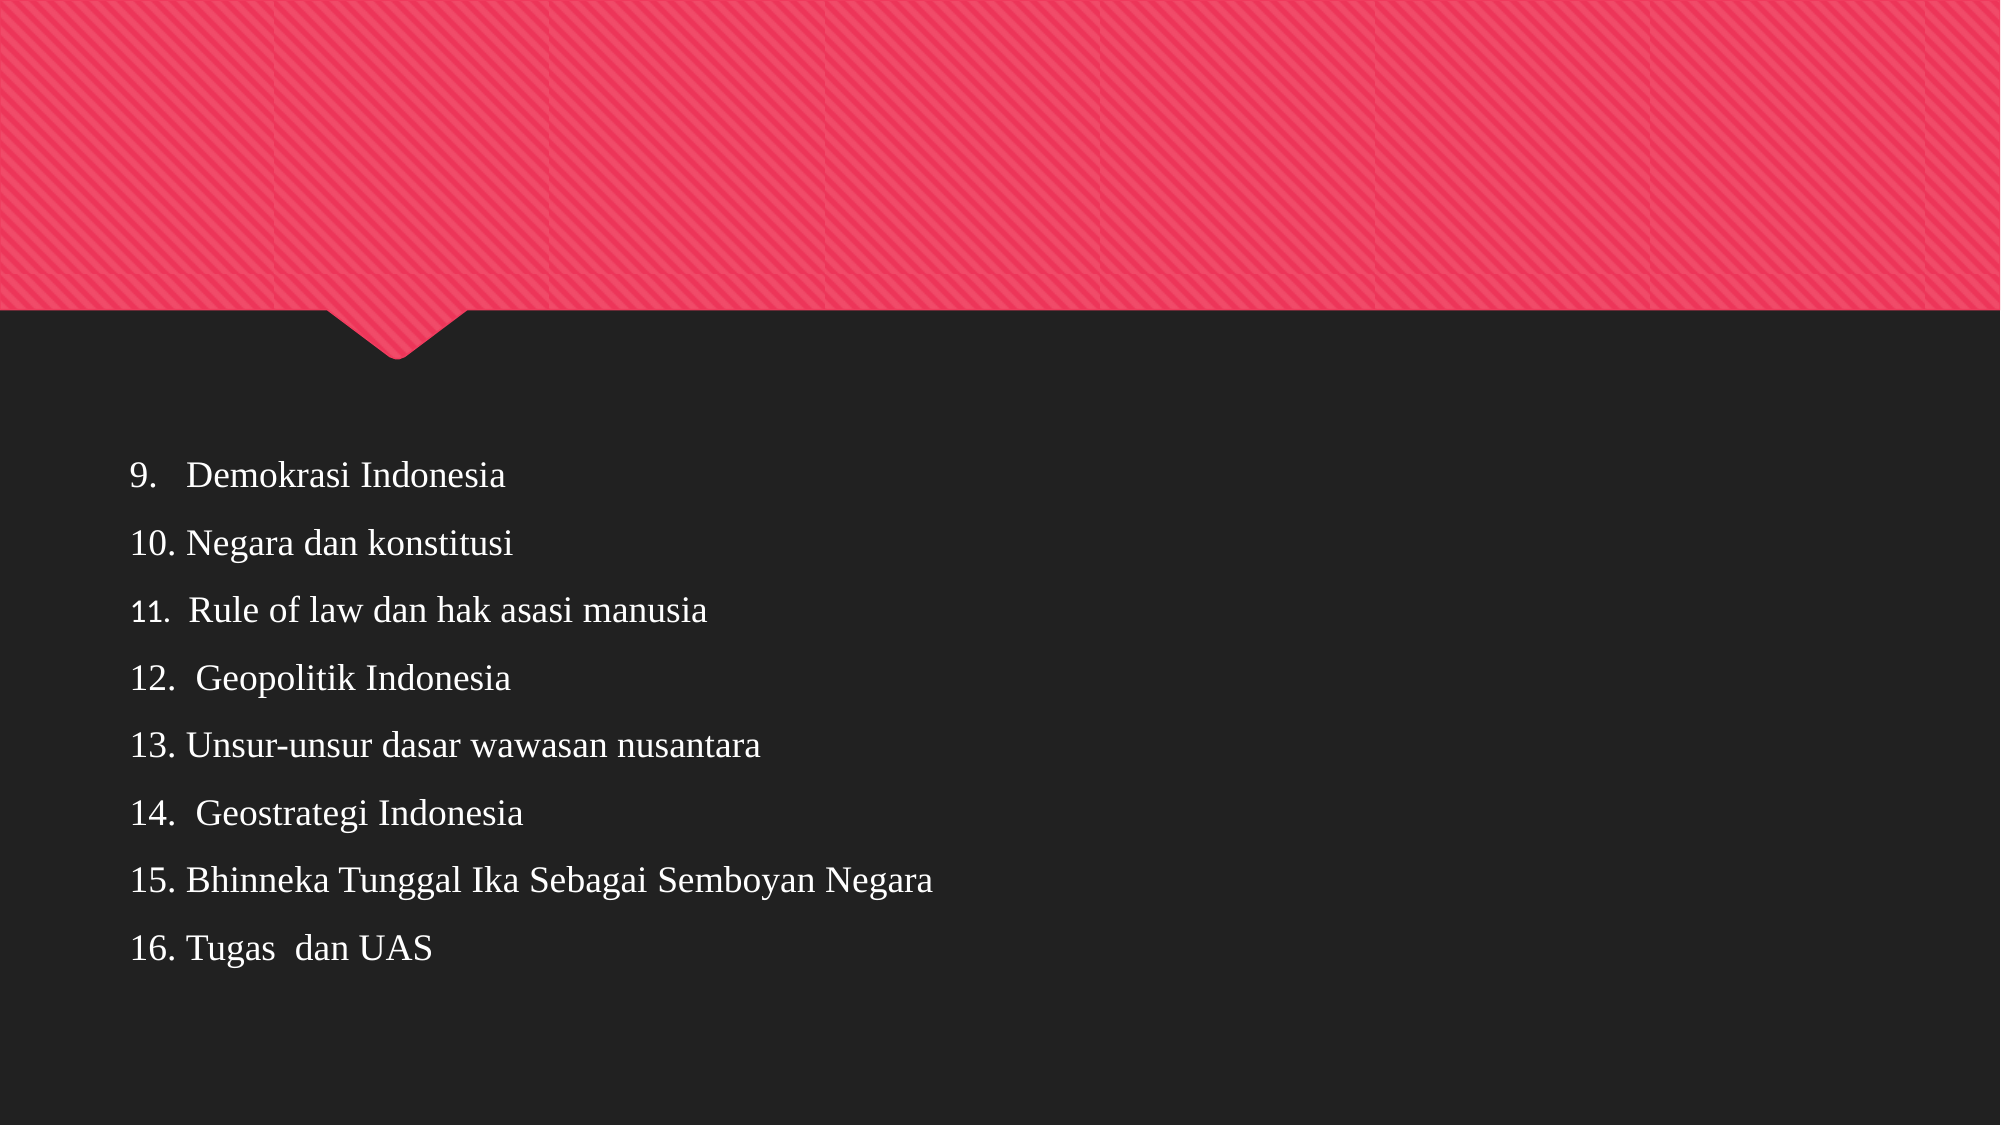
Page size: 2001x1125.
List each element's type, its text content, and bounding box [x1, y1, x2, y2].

text_box 9. Demokrasi Indonesia 10. Negara dan konstitusi 11. Rule of law dan hak asasi manusia 12. Geopolitik Indonesia Unsur-unsur dasar wawasan nusantara 14. Geostrategi Indonesia Bhinneka Tunggal Ika Sebagai Semboyan Negara Tugas dan UAS [114, 380, 1784, 995]
